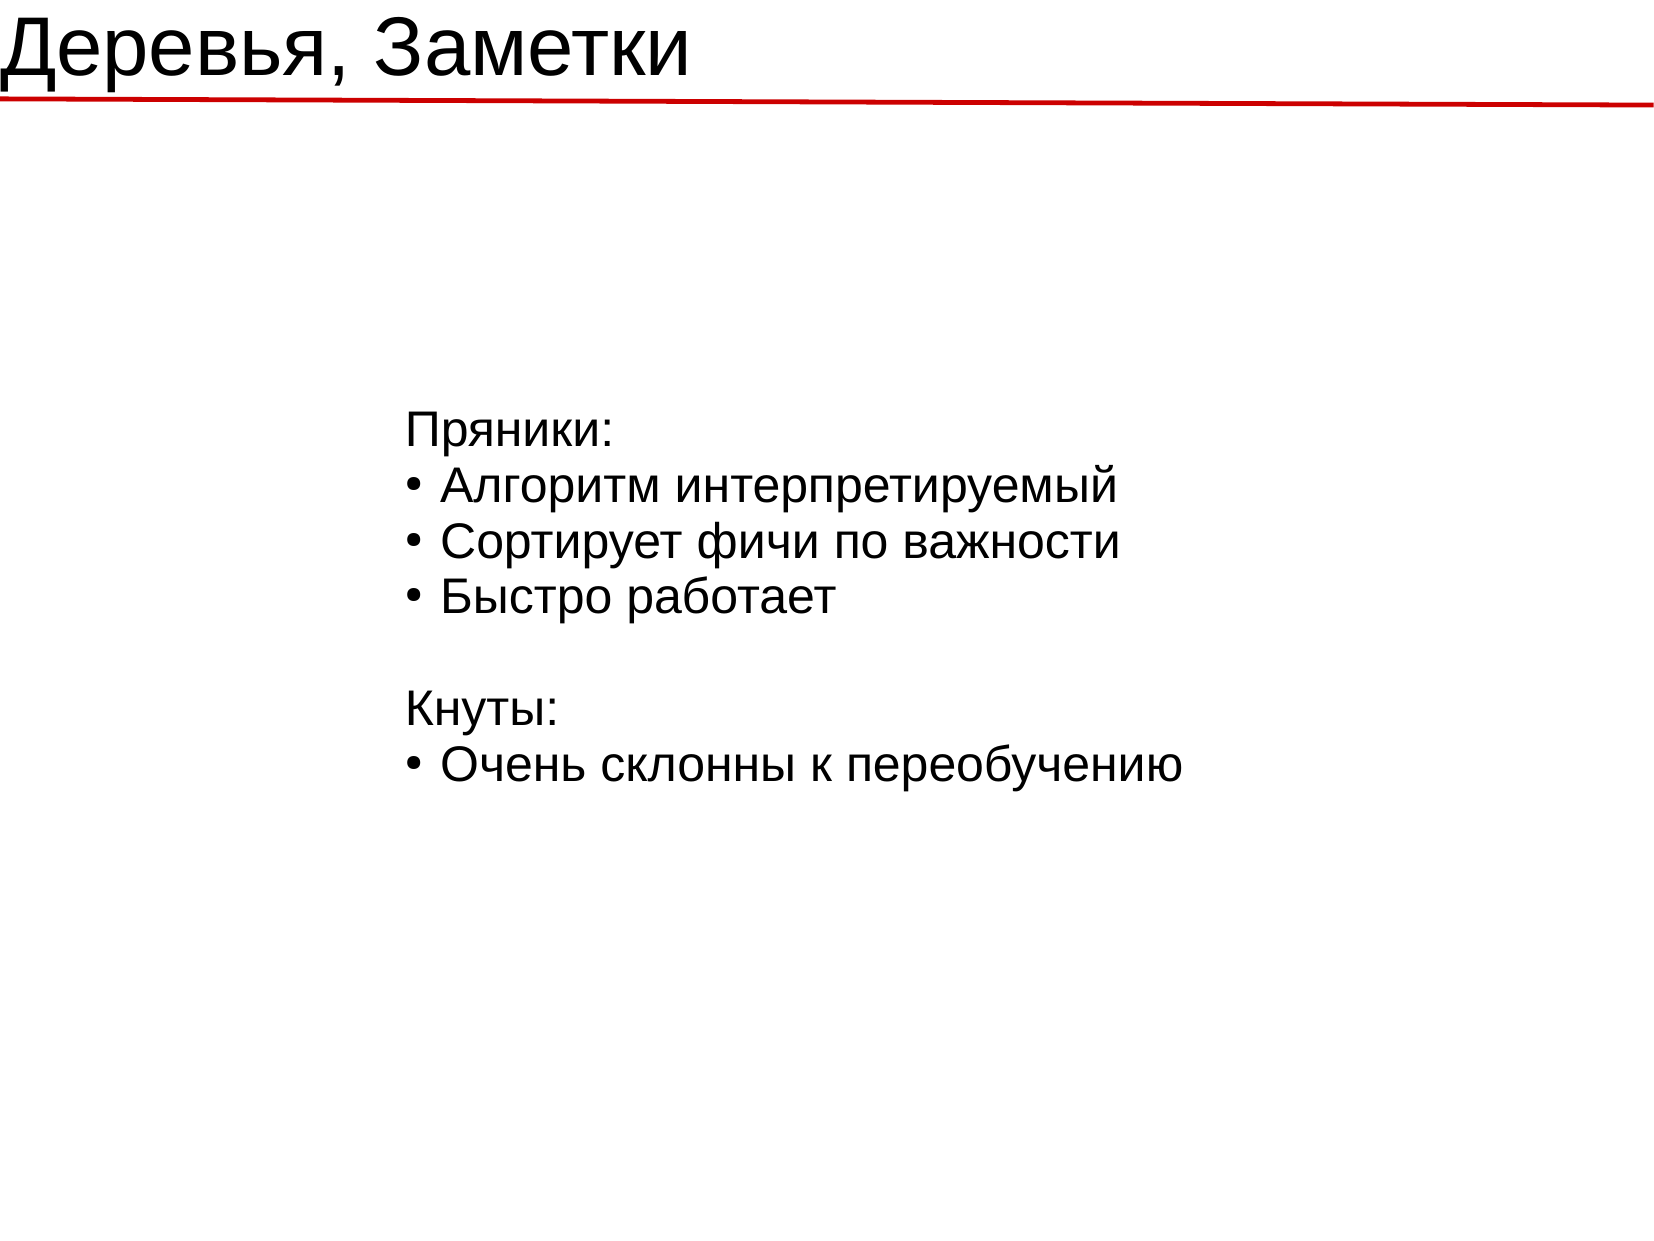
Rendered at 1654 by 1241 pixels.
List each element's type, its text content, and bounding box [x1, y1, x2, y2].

title Деревья, Заметки [0, 0, 1246, 97]
text_box Пряники: Алгоритм интерпретируемый Сортирует фичи по важности Быстро работает Кнуты: Очень склонны к переобучению [390, 394, 1246, 856]
